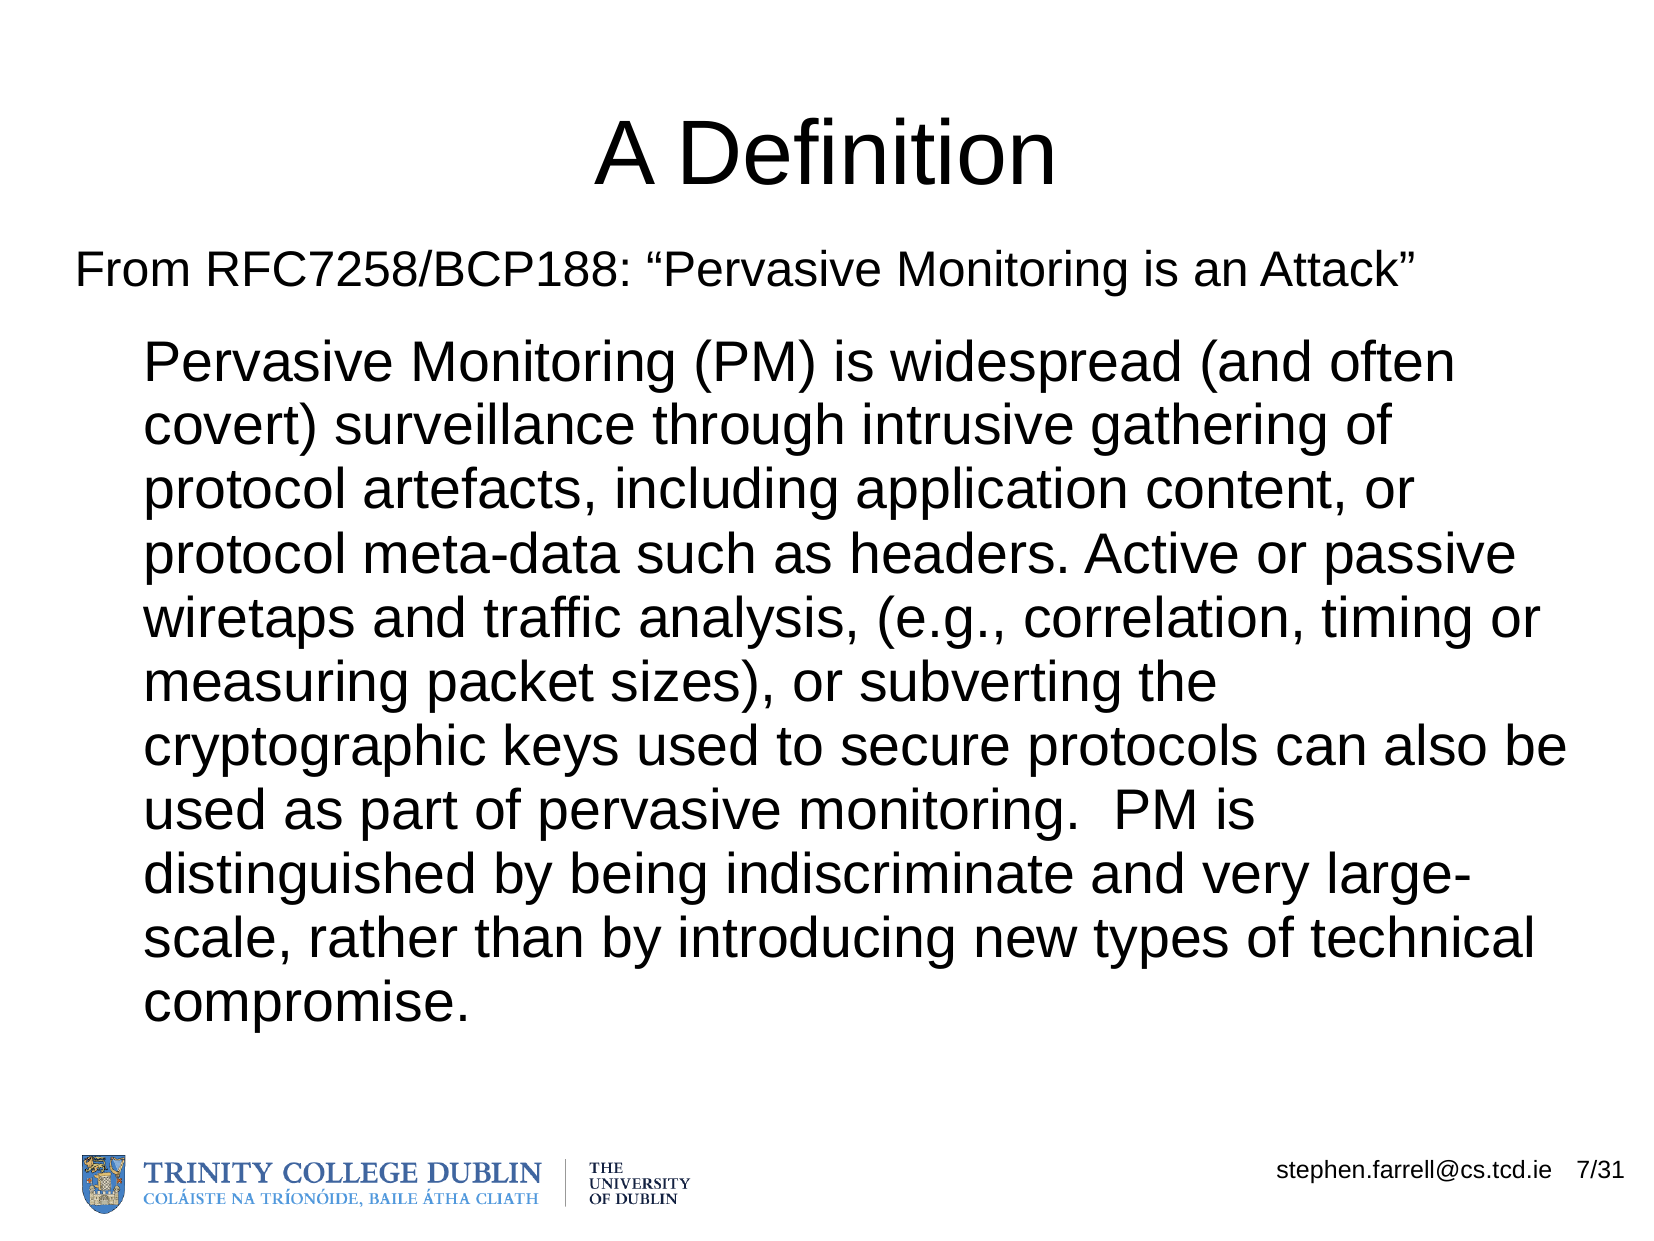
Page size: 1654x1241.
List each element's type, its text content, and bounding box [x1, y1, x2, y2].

picture [82, 1155, 694, 1214]
title A Definition [82, 49, 1571, 257]
text_box From RFC7258/BCP188: “Pervasive Monitoring is an Attack” [59, 234, 1432, 306]
list Pervasive Monitoring (PM) is widespread (and often covert) surveillance through intrusive gathering of protocol artefacts, including application content, or protocol meta-data such as headers. Active or passive wiretaps and traffic analysis, (e.g., correlation, timing or measuring packet sizes), or subverting the cryptographic keys used to secure protocols can also be used as part of pervasive monitoring. PM is distinguished by being indiscriminate and very large-scale, rather than by introducing new types of technical compromise. [82, 329, 1571, 1049]
